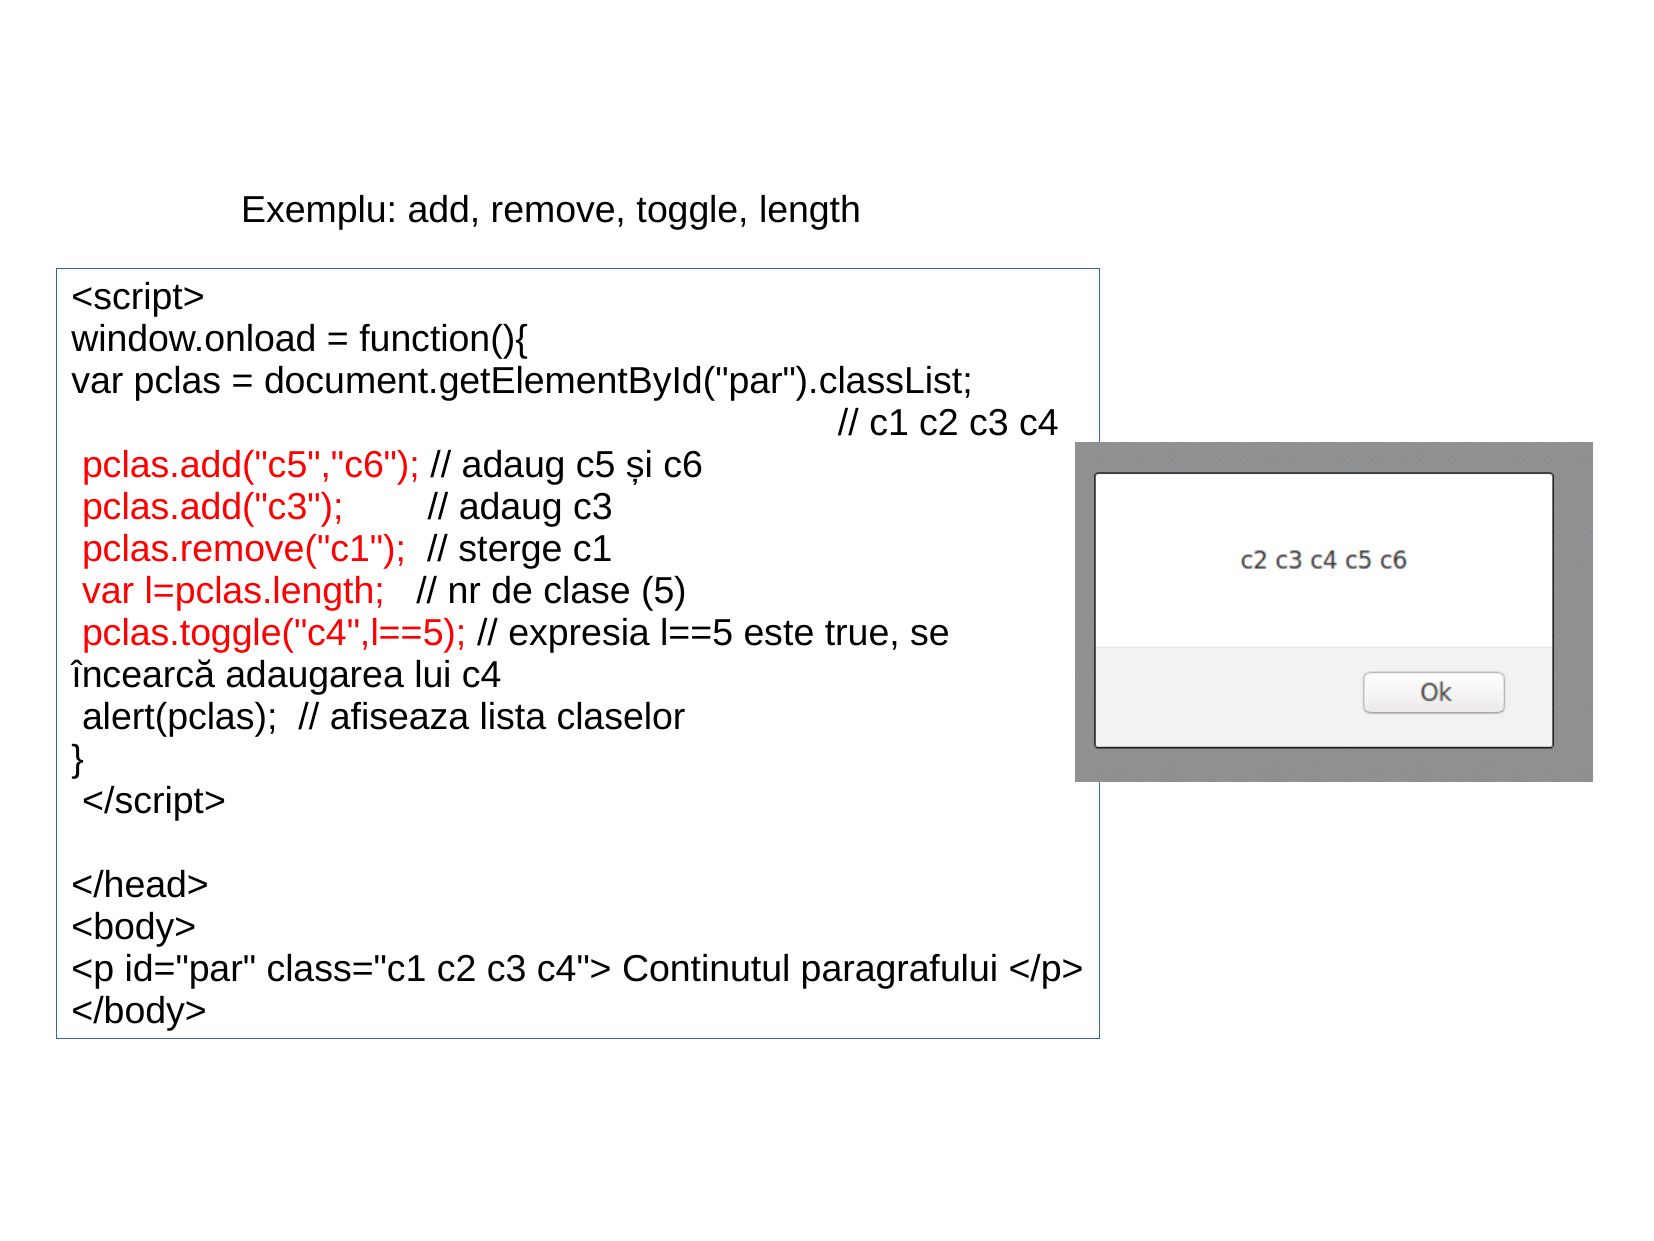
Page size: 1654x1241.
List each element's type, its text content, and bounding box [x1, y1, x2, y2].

picture [1075, 442, 1593, 782]
text_box Exemplu: add, remove, toggle, length [226, 181, 877, 238]
text_box <script> window.onload = function(){ var pclas = document.getElementById("par").classList; // c1 c2 c3 c4 pclas.add("c5","c6"); // adaug c5 și c6 pclas.add("c3"); // adaug c3 pclas.remove("c1"); // sterge c1 var l=pclas.length; // nr de clase (5) pclas.toggle("c4",l==5); // expresia l==5 este true, se încearcă adaugarea lui c4 alert(pclas); // afiseaza lista claselor } </script> </head> <body> <p id="par" class="c1 c2 c3 c4"> Continutul paragrafului </p> </body> [56, 268, 1100, 1039]
